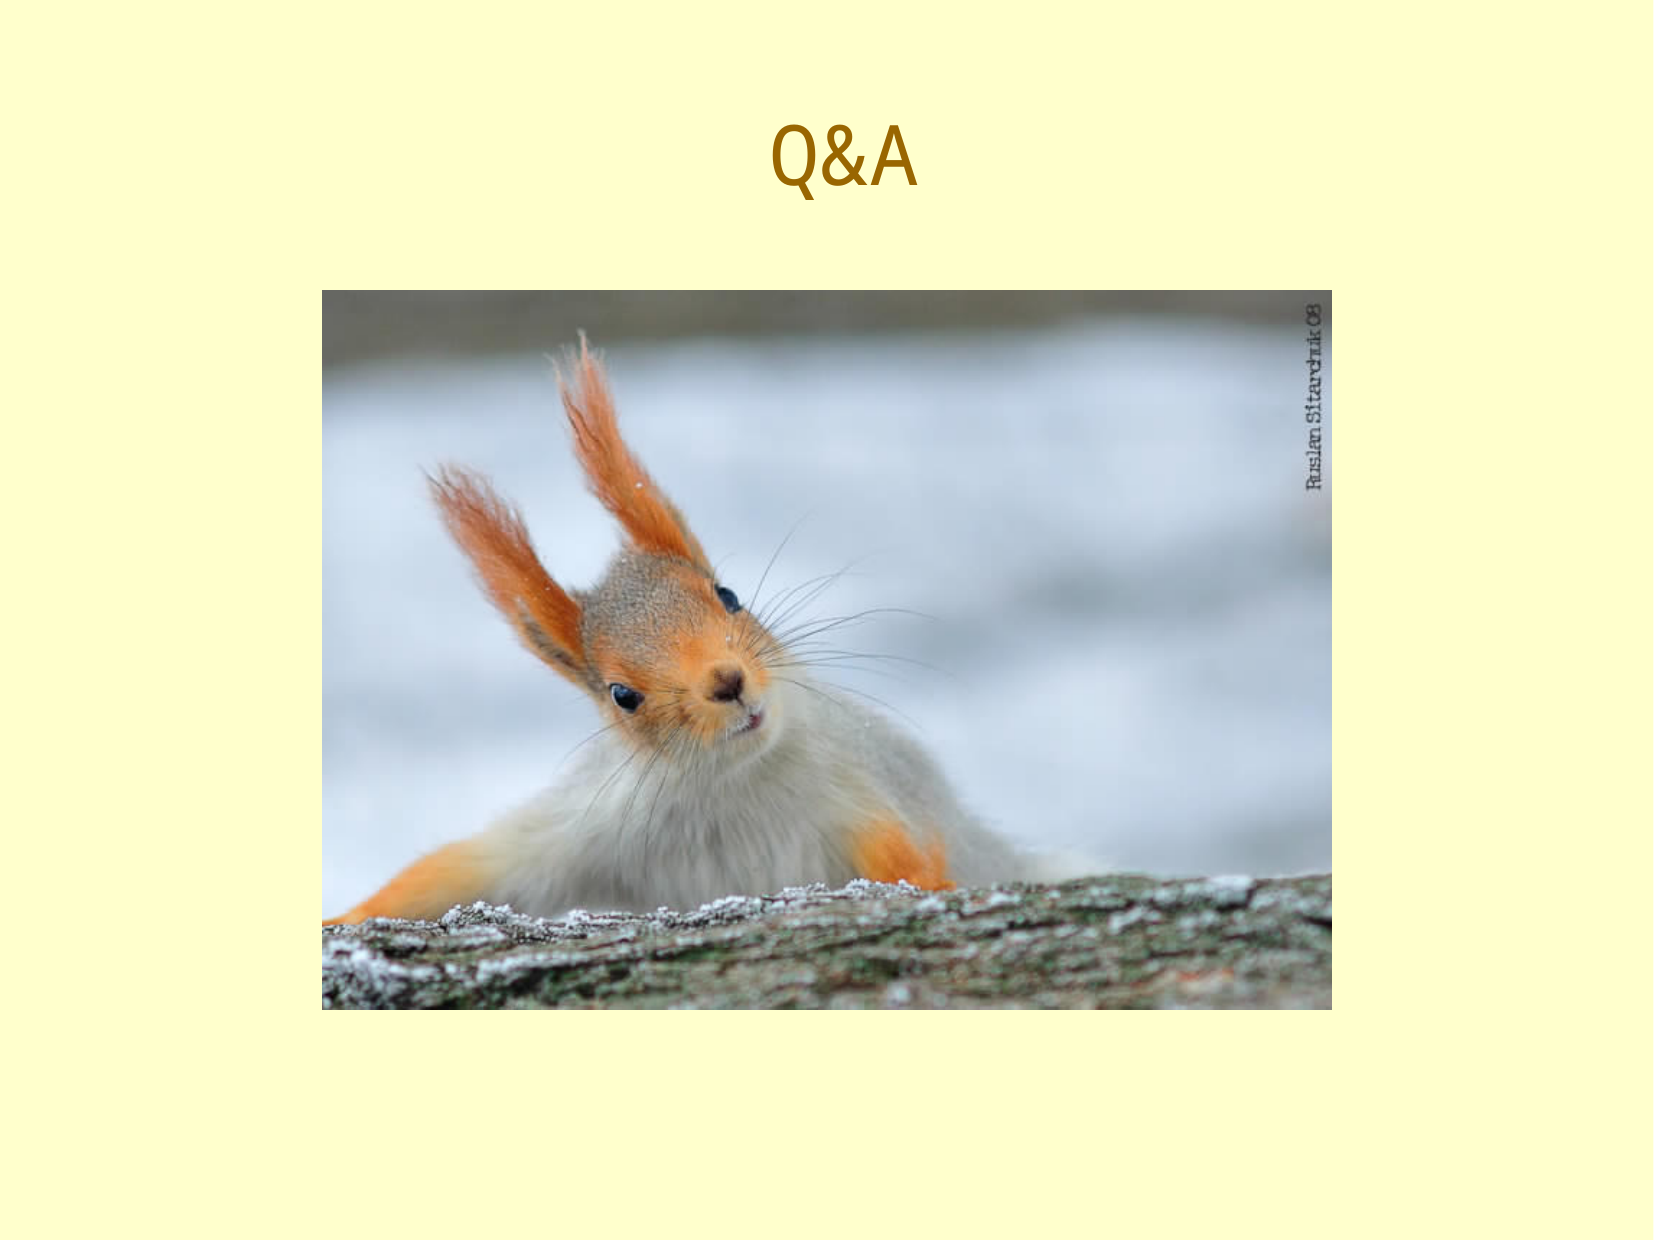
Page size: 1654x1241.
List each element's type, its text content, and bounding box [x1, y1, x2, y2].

title Q&A [82, 49, 1571, 257]
picture [322, 290, 1332, 1010]
